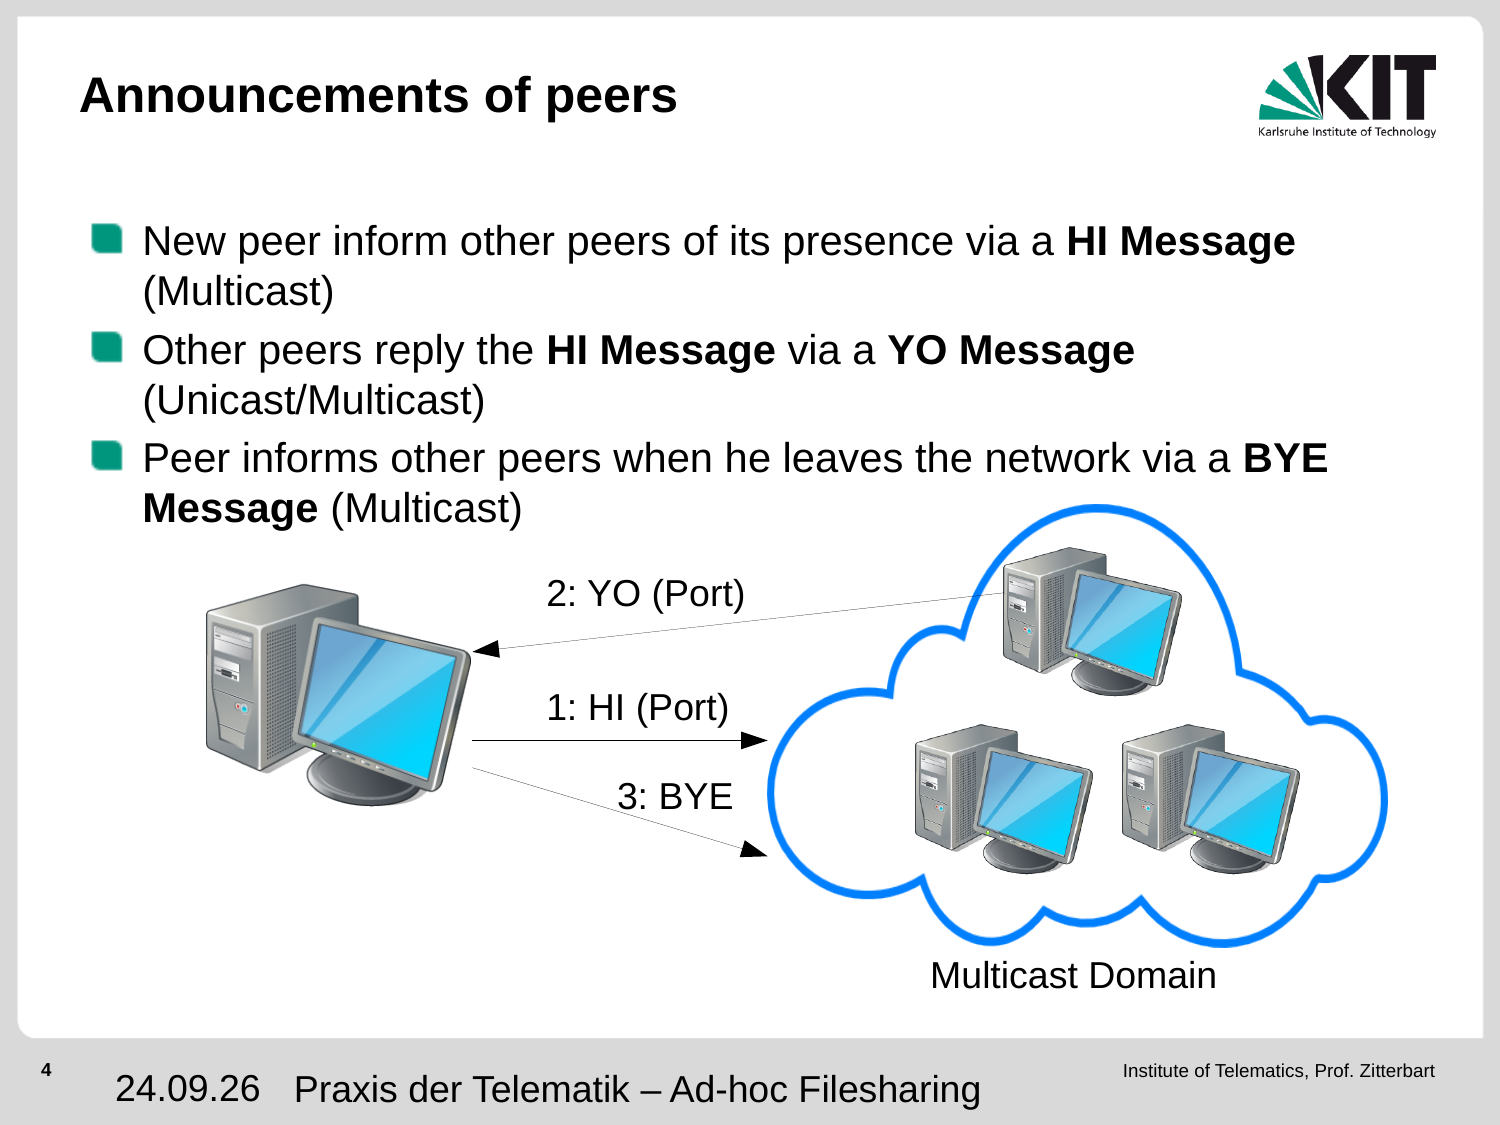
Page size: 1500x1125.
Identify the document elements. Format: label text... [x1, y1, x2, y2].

footer Praxis der Telematik – Ad-hoc Filesharing [296, 1057, 1093, 1117]
text_box 1: HI (Port) [531, 679, 768, 736]
picture [0, 0, 1500, 1125]
list New peer inform other peers of its presence via a HI Message (Multicast) Other peers reply the HI Message via a YO Message (Unicast/Multicast) Peer informs other peers when he leaves the network via a BYE Message (Multicast) [76, 206, 1447, 1010]
title Announcements of peers [64, 54, 1198, 147]
slide_number 11.12.12 [100, 1057, 296, 1117]
text_box 2: YO (Port) [531, 565, 857, 623]
text_box 3: BYE [602, 767, 749, 825]
text_box Multicast Domain [915, 947, 1359, 1004]
